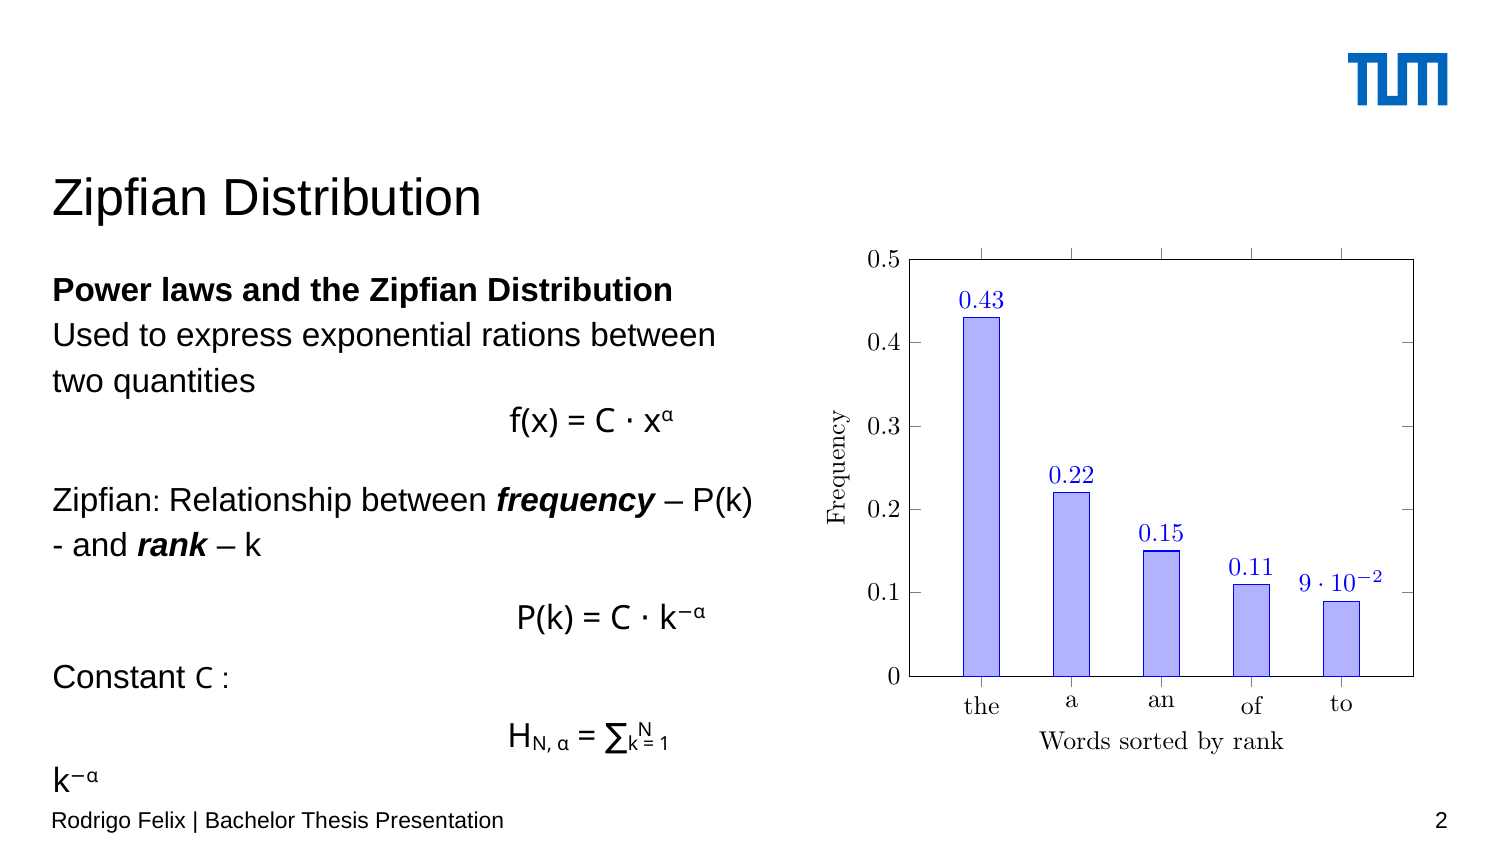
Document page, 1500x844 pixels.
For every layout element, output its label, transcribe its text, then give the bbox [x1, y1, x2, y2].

title Zipfian Distribution [52, 159, 1449, 227]
picture [813, 236, 1418, 769]
list P(k) = C ⋅ k−α [52, 590, 768, 649]
list Power laws and the Zipfian Distribution Used to express exponential rations between two quantities [52, 262, 768, 383]
list Zipfian: Relationship between frequency – P(k) - and rank – k [52, 472, 768, 567]
list Constant C : [52, 649, 768, 708]
list HN, α = ∑k = 1 N k−α [52, 708, 768, 768]
list f(x) = C ⋅ xα [52, 383, 768, 443]
